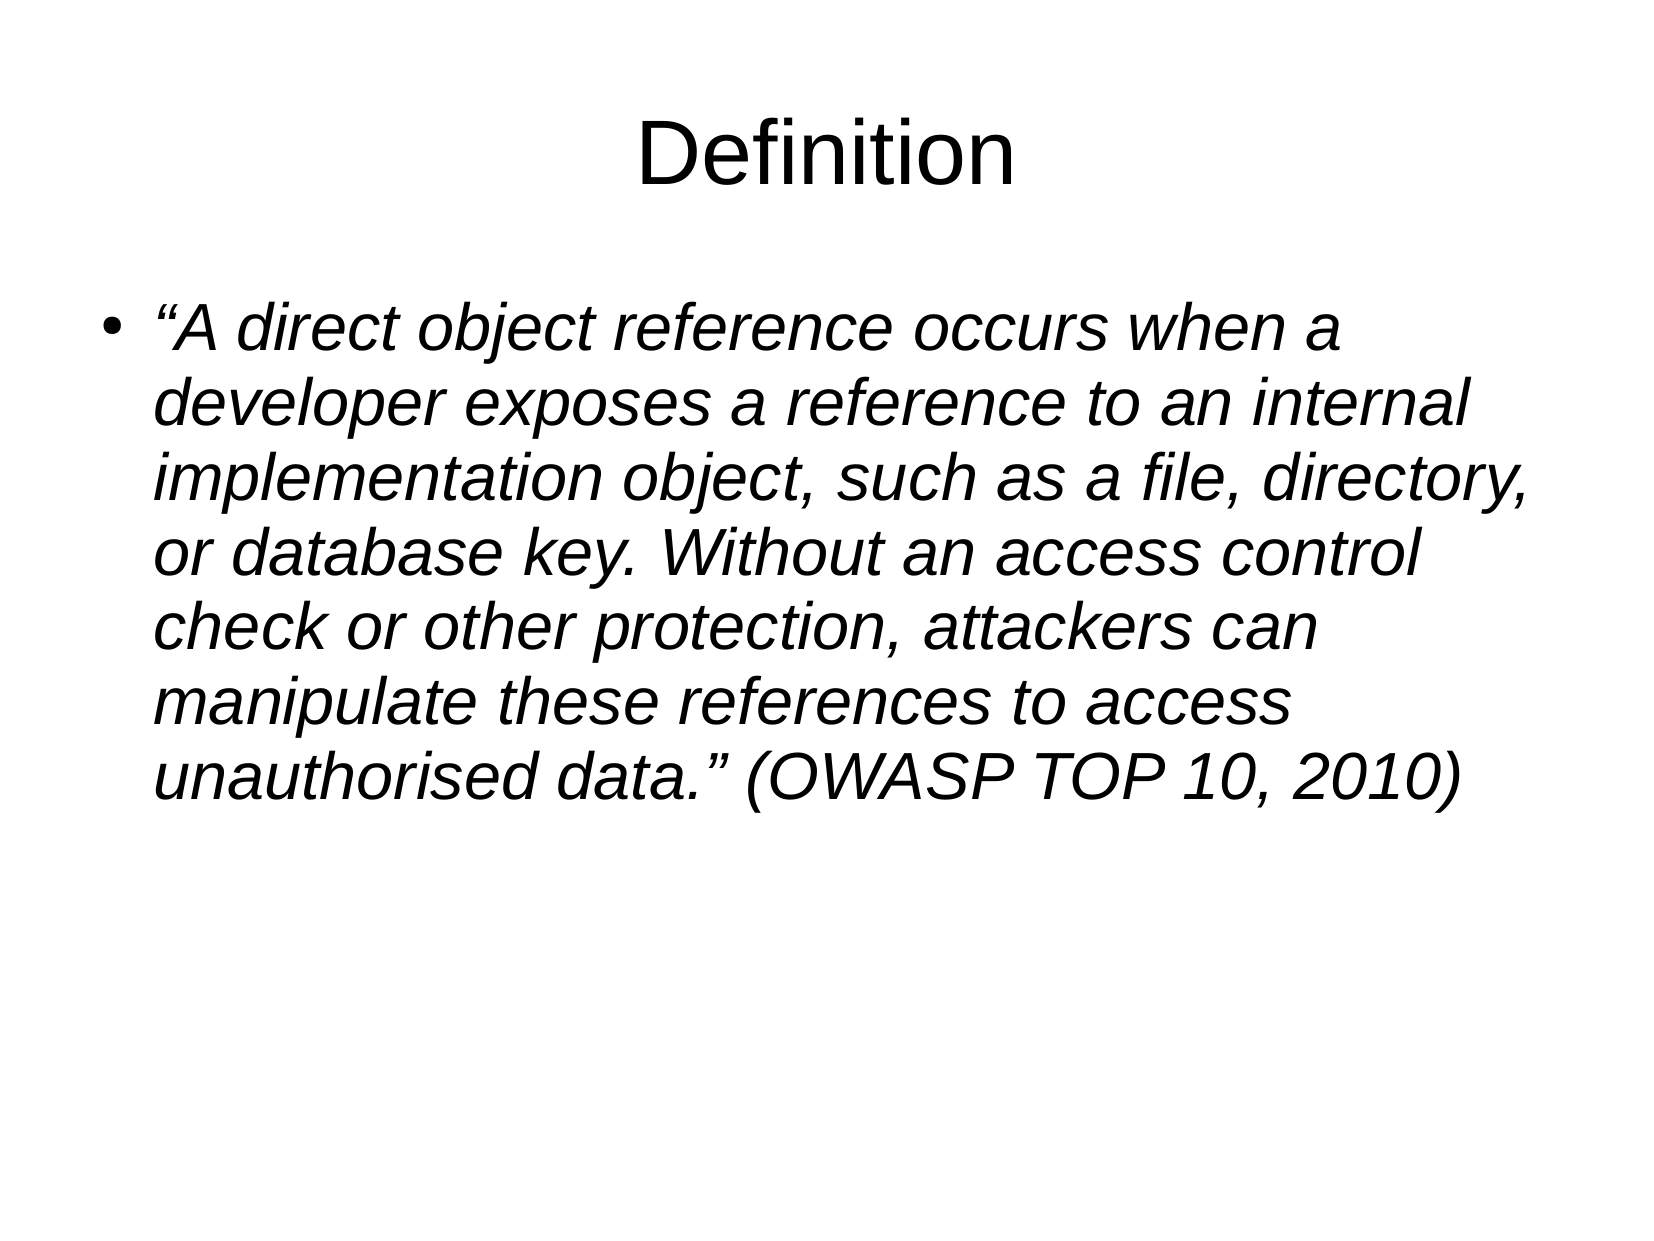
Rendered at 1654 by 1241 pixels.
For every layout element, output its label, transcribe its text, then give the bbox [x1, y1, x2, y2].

title Definition [82, 49, 1571, 257]
list “A direct object reference occurs when a developer exposes a reference to an internal implementation object, such as a file, directory, or database key. Without an access control check or other protection, attackers can manipulate these references to access unauthorised data.” (OWASP TOP 10, 2010) [82, 290, 1538, 1010]
